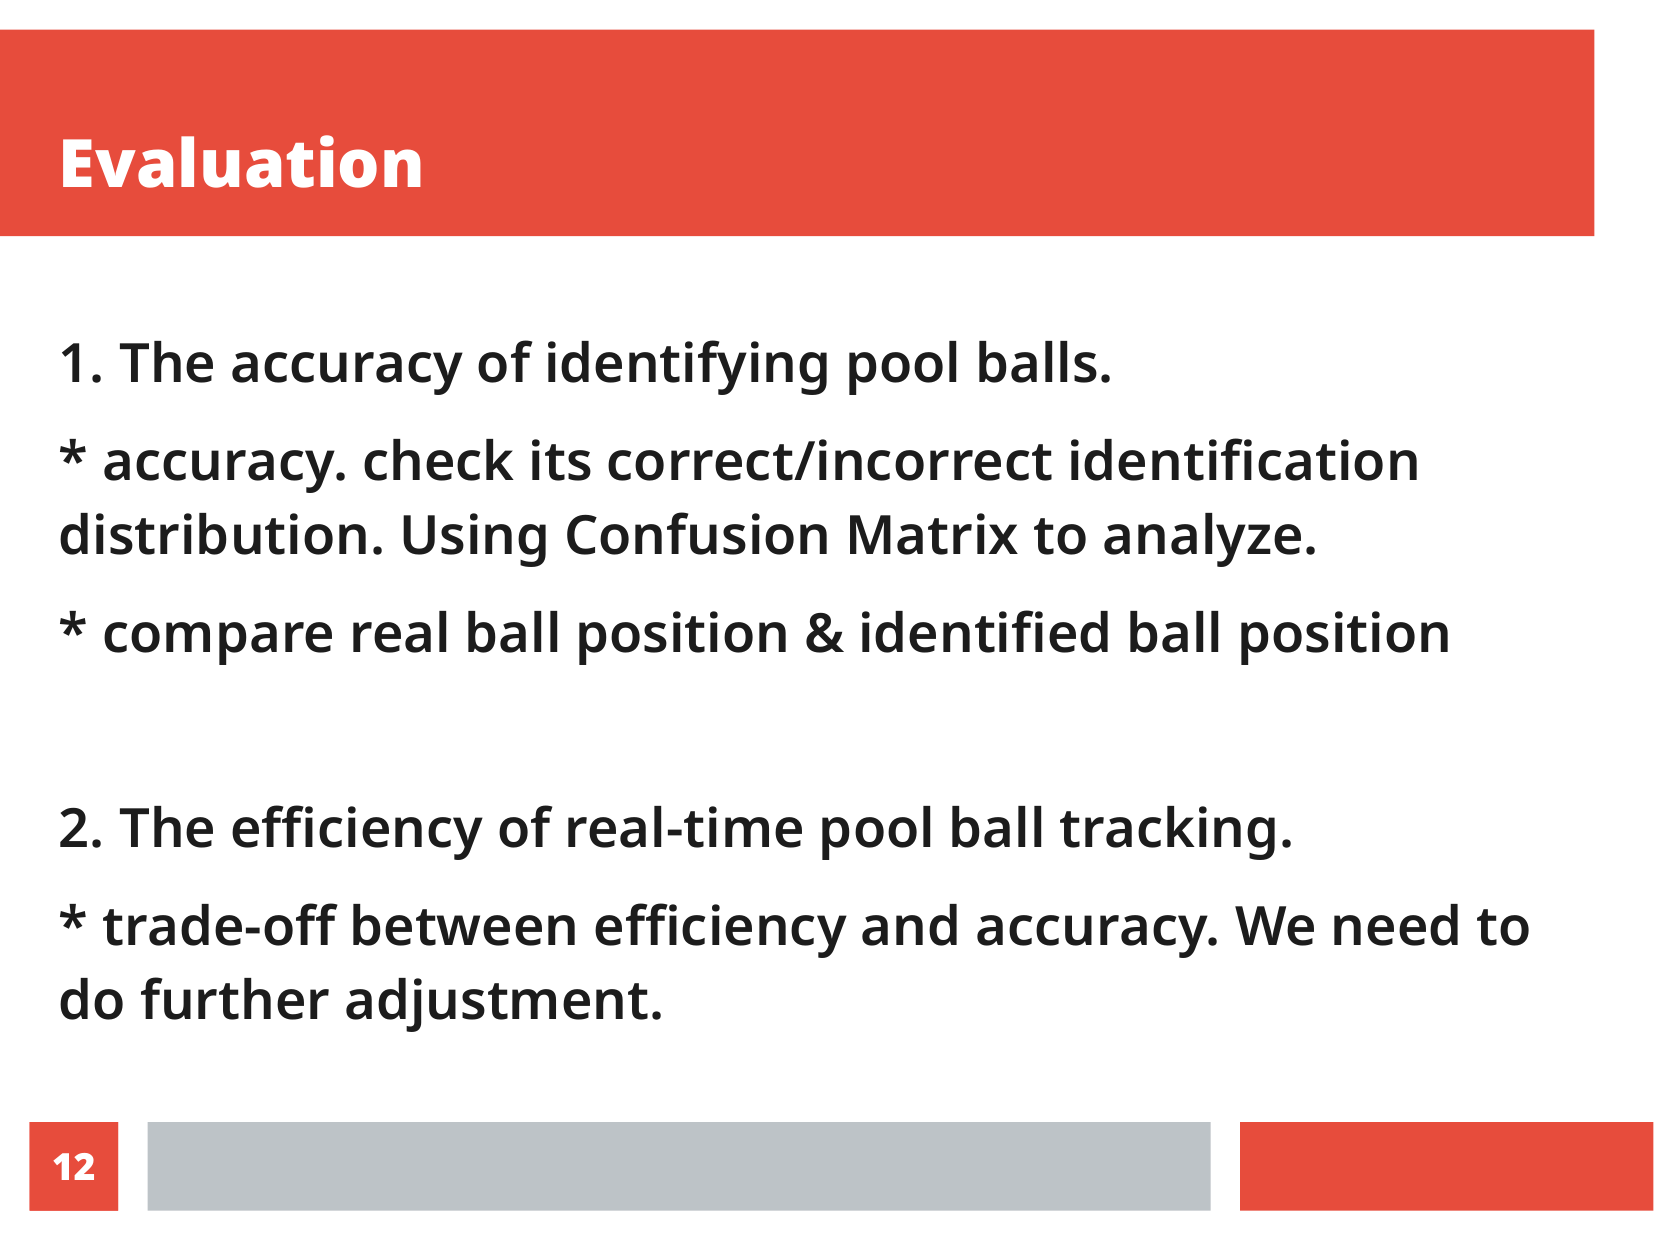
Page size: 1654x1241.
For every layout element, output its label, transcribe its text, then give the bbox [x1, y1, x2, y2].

title Evaluation [59, 59, 1595, 207]
list 1. The accuracy of identifying pool balls. * accuracy. check its correct/incorrect identification distribution. Using Confusion Matrix to analyze. * compare real ball position & identified ball position 2. The efficiency of real-time pool ball tracking. * trade-off between efficiency and accuracy. We need to do further adjustment. [59, 324, 1565, 1093]
